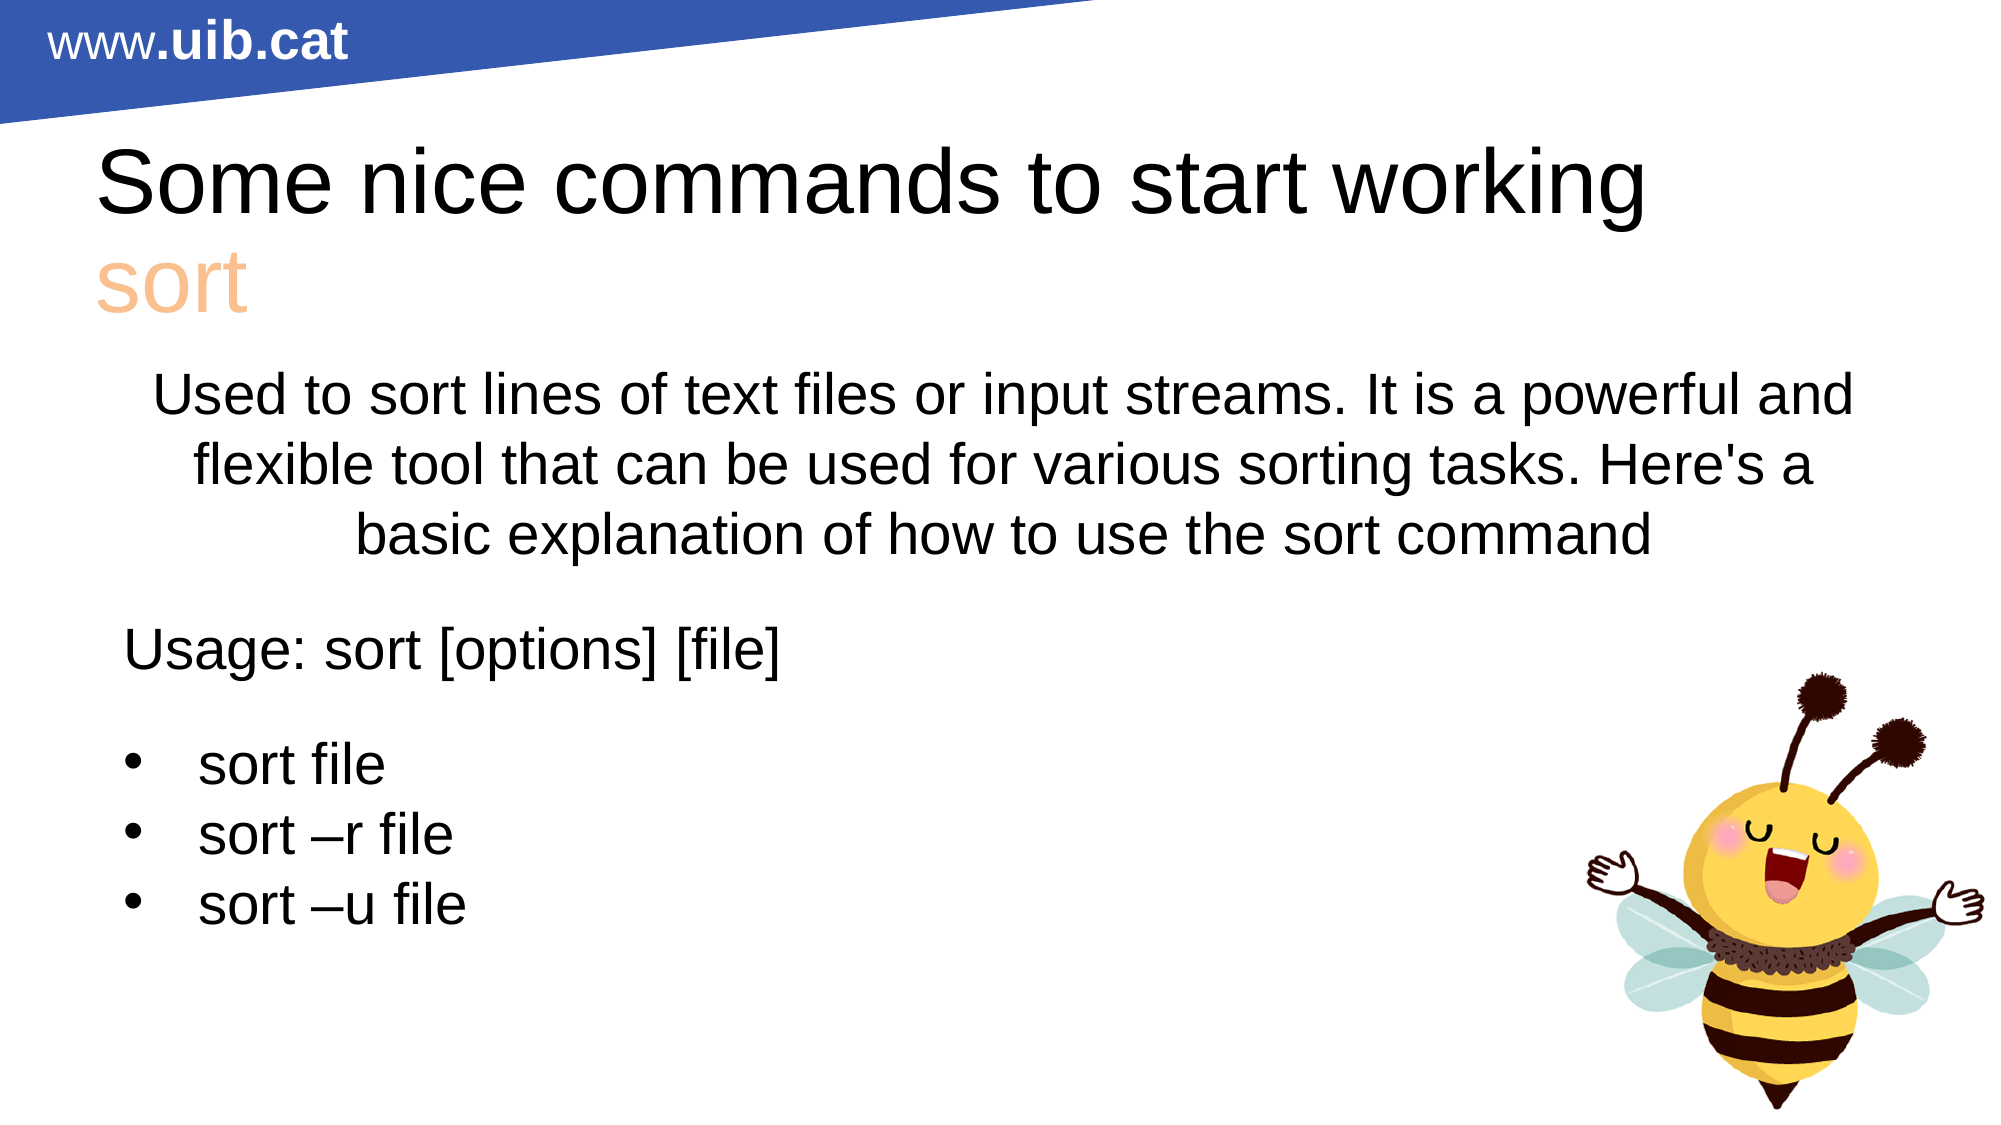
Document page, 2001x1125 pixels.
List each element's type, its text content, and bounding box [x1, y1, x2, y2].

text_box Used to sort lines of text files or input streams. It is a powerful and flexible tool that can be used for various sorting tasks. Here's a basic explanation of how to use the sort command Usage: sort [options] [file] sort file sort –r file sort –u file [108, 348, 1902, 944]
title Some nice commands to start working sort [95, 139, 1896, 328]
picture [1578, 662, 1993, 1118]
